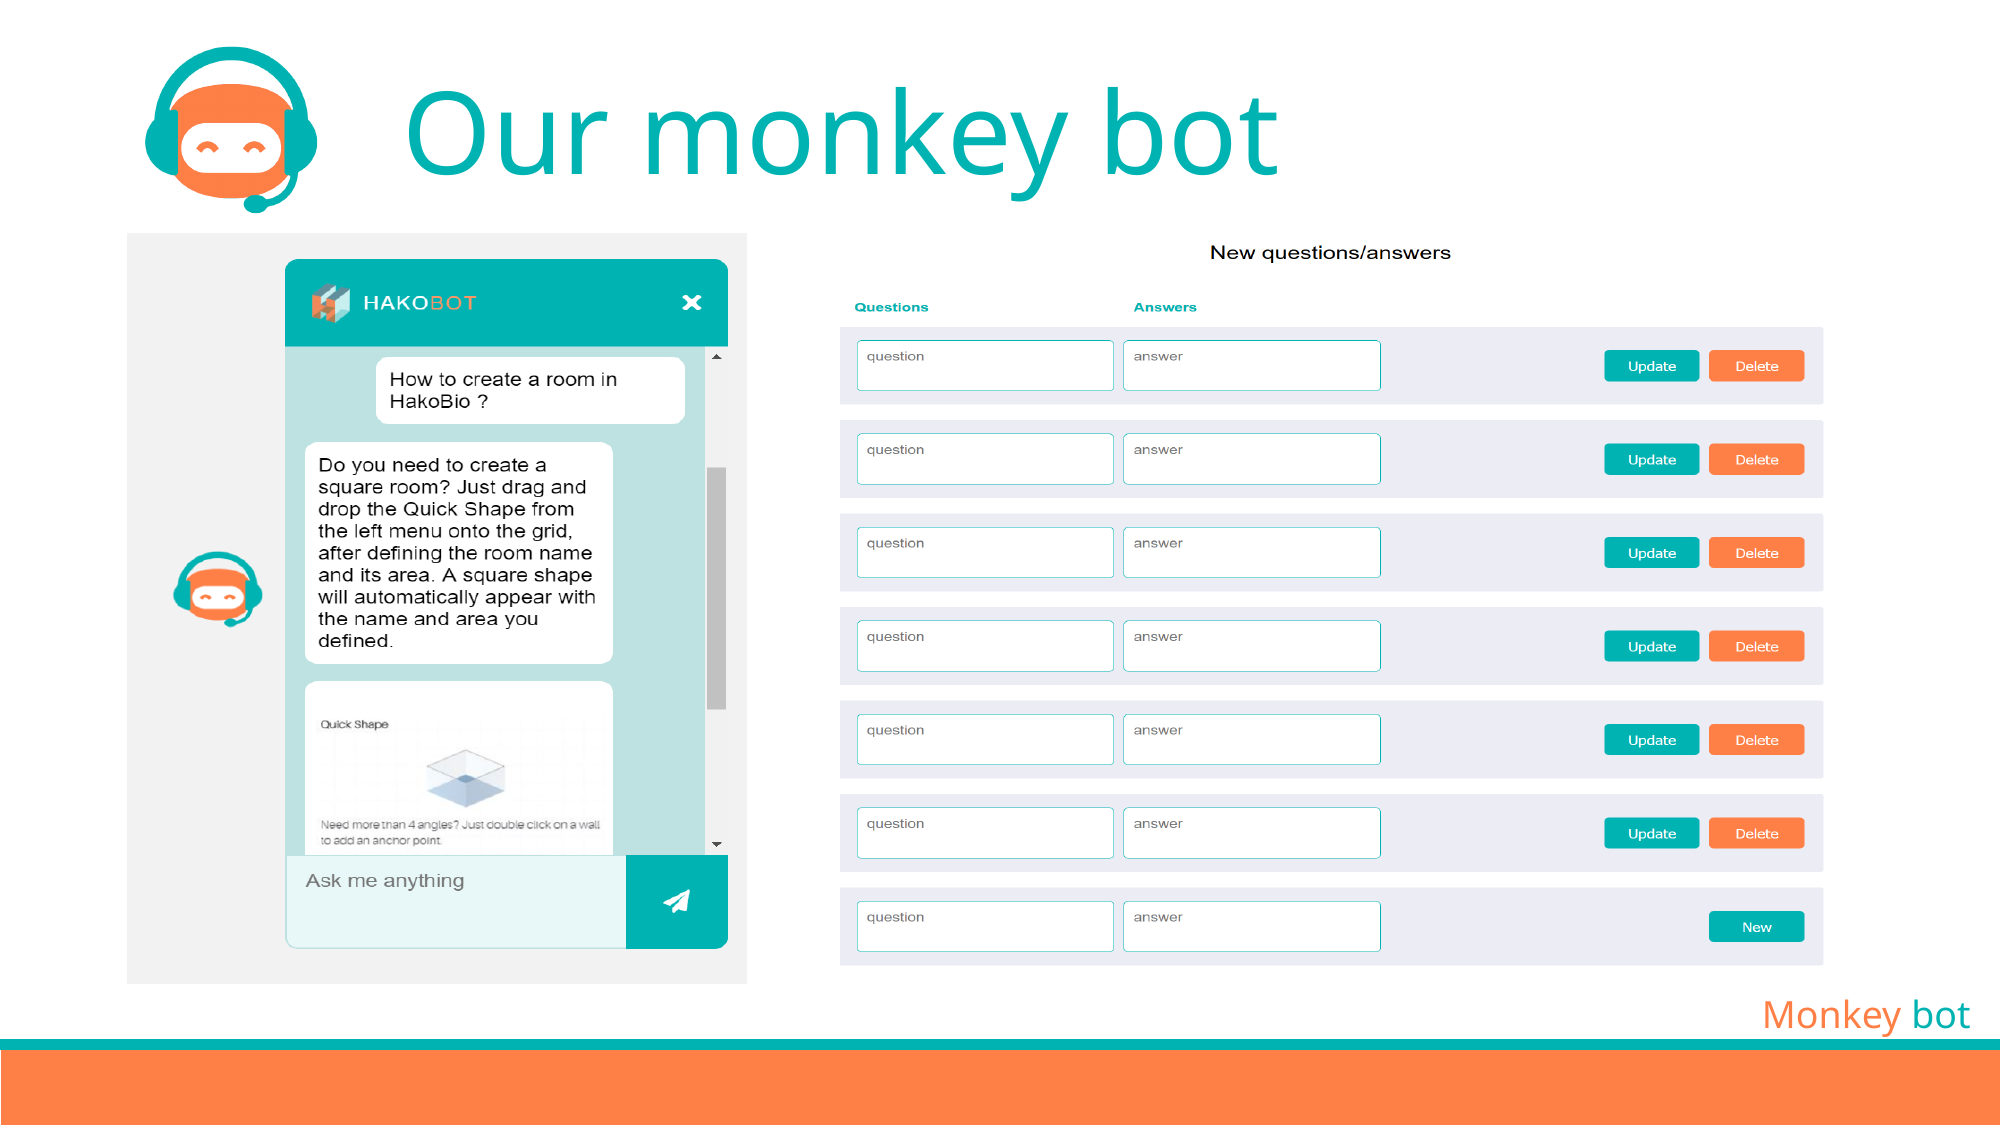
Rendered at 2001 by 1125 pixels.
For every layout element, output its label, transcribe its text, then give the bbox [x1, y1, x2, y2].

picture [127, 25, 747, 984]
text_box Monkey bot [1746, 983, 2000, 1044]
text_box Our monkey bot [387, 52, 1692, 207]
picture [840, 233, 1832, 984]
